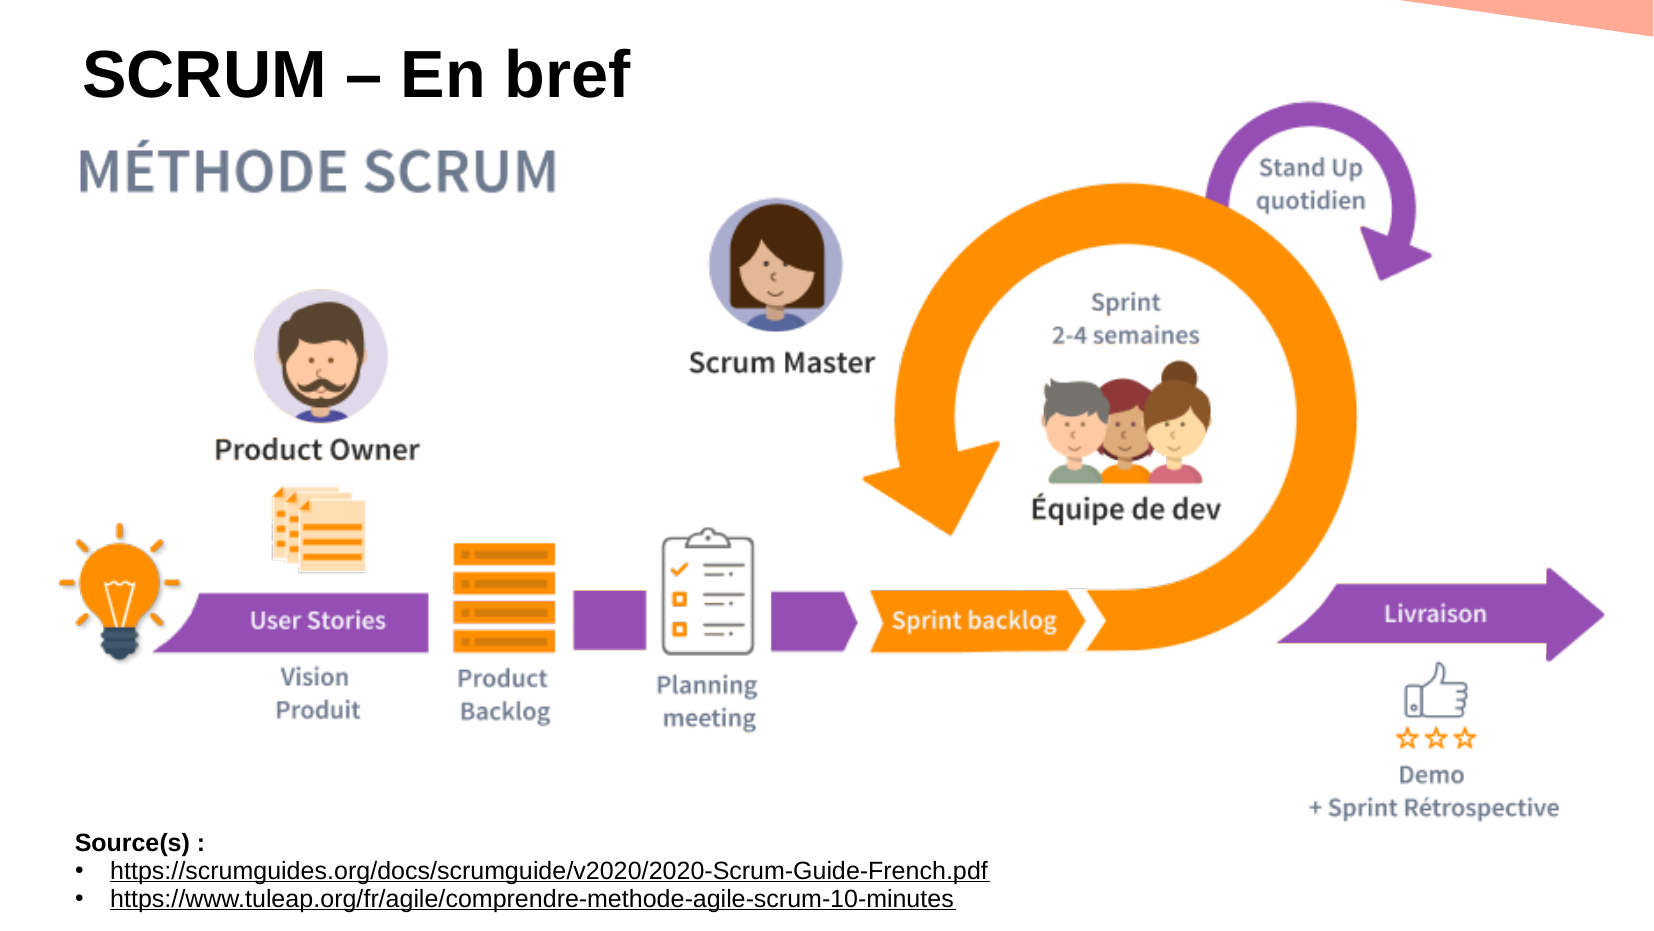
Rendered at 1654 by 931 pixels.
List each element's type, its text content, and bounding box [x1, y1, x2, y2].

picture [23, 84, 1631, 846]
text_box [1399, 0, 1654, 37]
text_box Source(s) : https://scrumguides.org/docs/scrumguide/v2020/2020-Scrum-Guide-French.pdf https://www.tuleap.org/fr/agile/comprendre-methode-agile-scrum-10-minutes [60, 846, 1546, 921]
title SCRUM – En bref [82, 37, 1571, 84]
